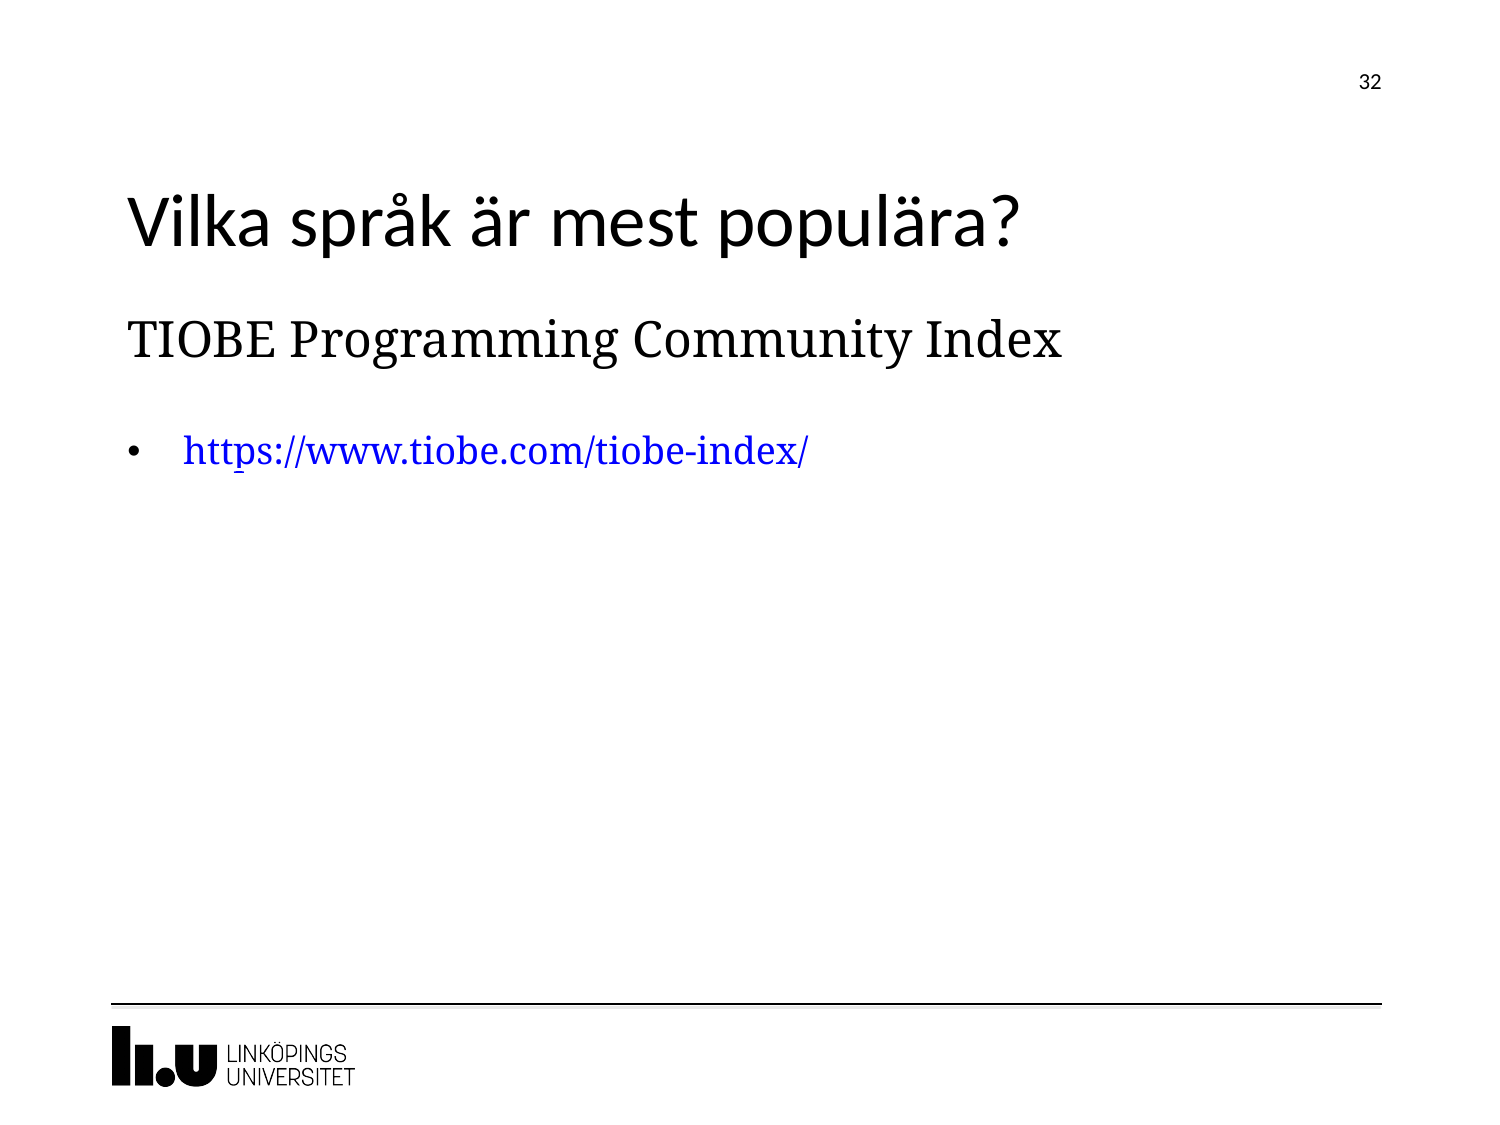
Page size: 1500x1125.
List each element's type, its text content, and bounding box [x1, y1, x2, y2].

text_box Vilka språk är mest populära? [112, 163, 1382, 300]
text_box <number> [1306, 59, 1397, 103]
text_box TIOBE Programming Community Index https://www.tiobe.com/tiobe-index/ [112, 300, 1382, 968]
picture [112, 1026, 355, 1087]
